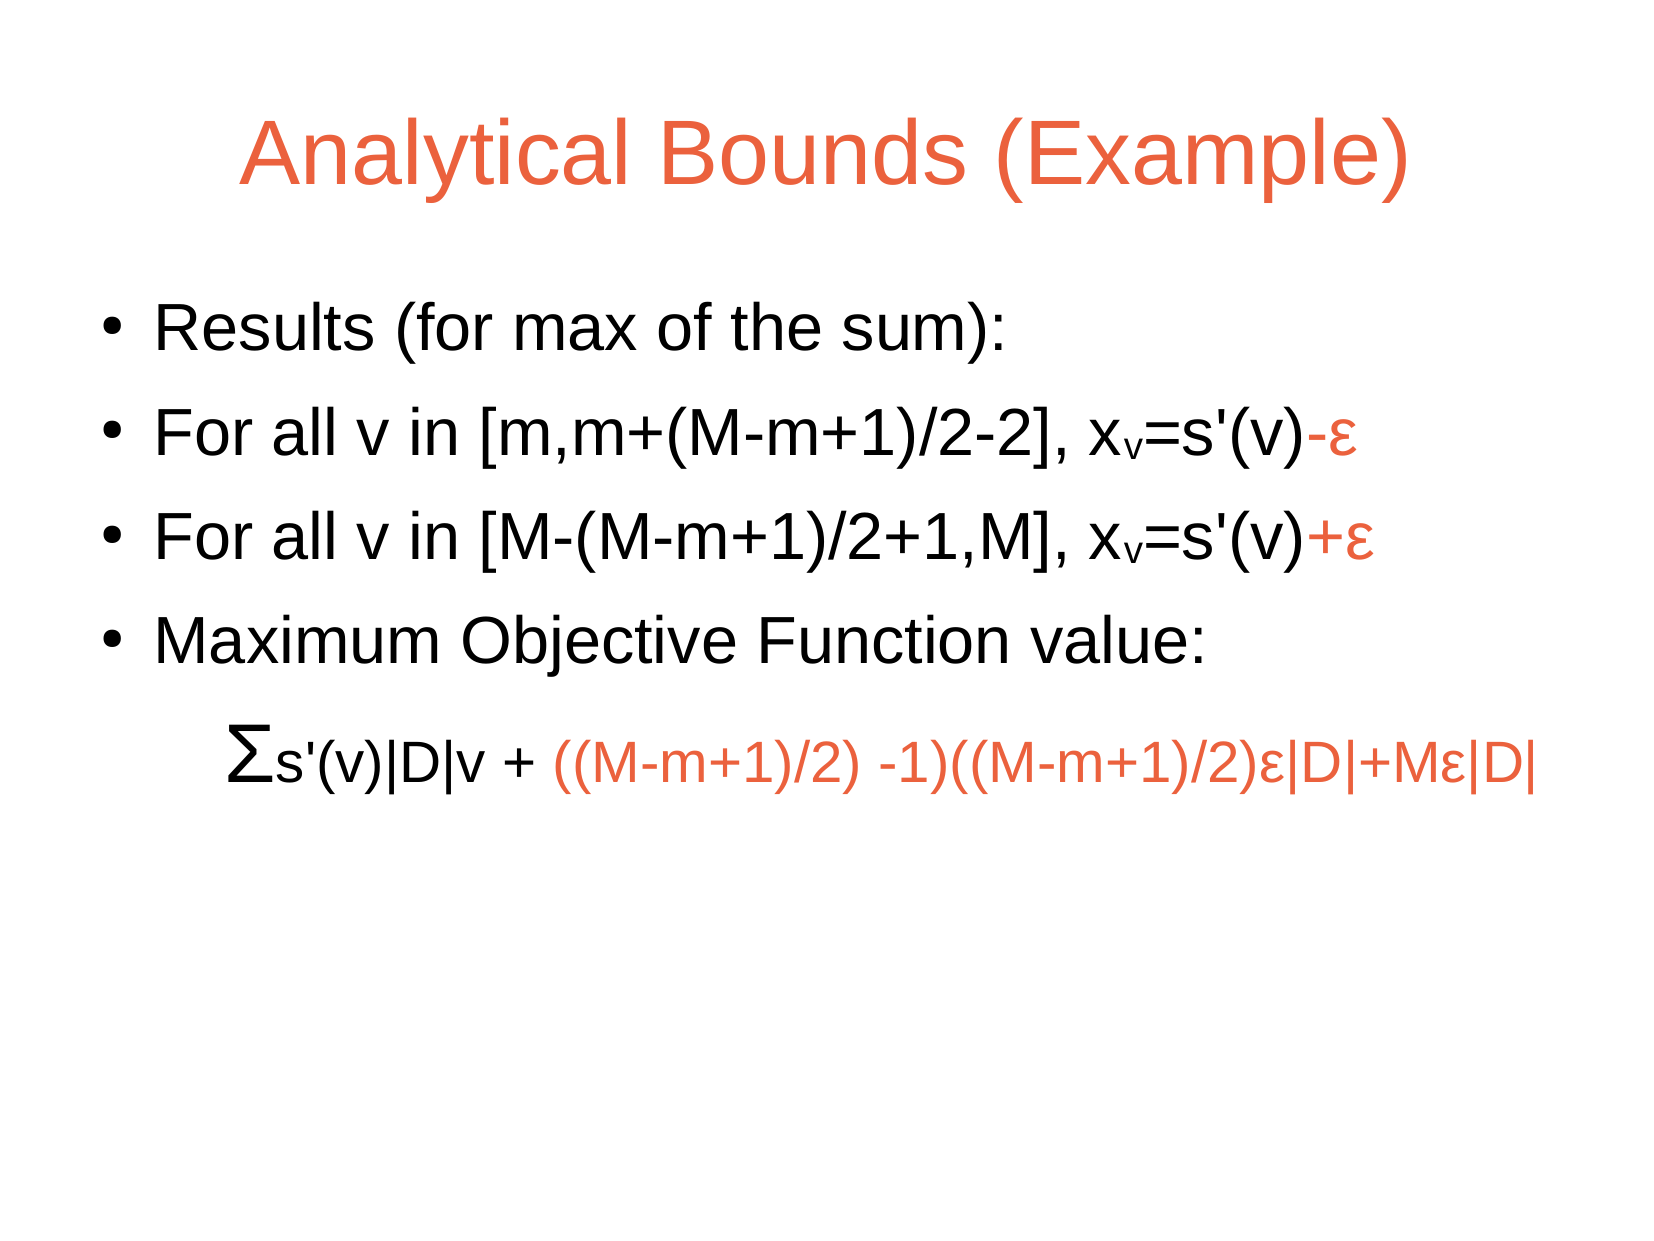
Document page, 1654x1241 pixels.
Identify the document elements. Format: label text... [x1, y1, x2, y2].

title Analytical Bounds (Example) [82, 49, 1571, 257]
list Results (for max of the sum): For all v in [m,m+(M-m+1)/2-2], xv=s'(v)-ε For all v in [M-(M-m+1)/2+1,M], xv=s'(v)+ε Maximum Objective Function value: Σs'(v)|D|v + ((M-m+1)/2) -1)((M-m+1)/2)ε|D|+Mε|D| [82, 290, 1571, 1109]
